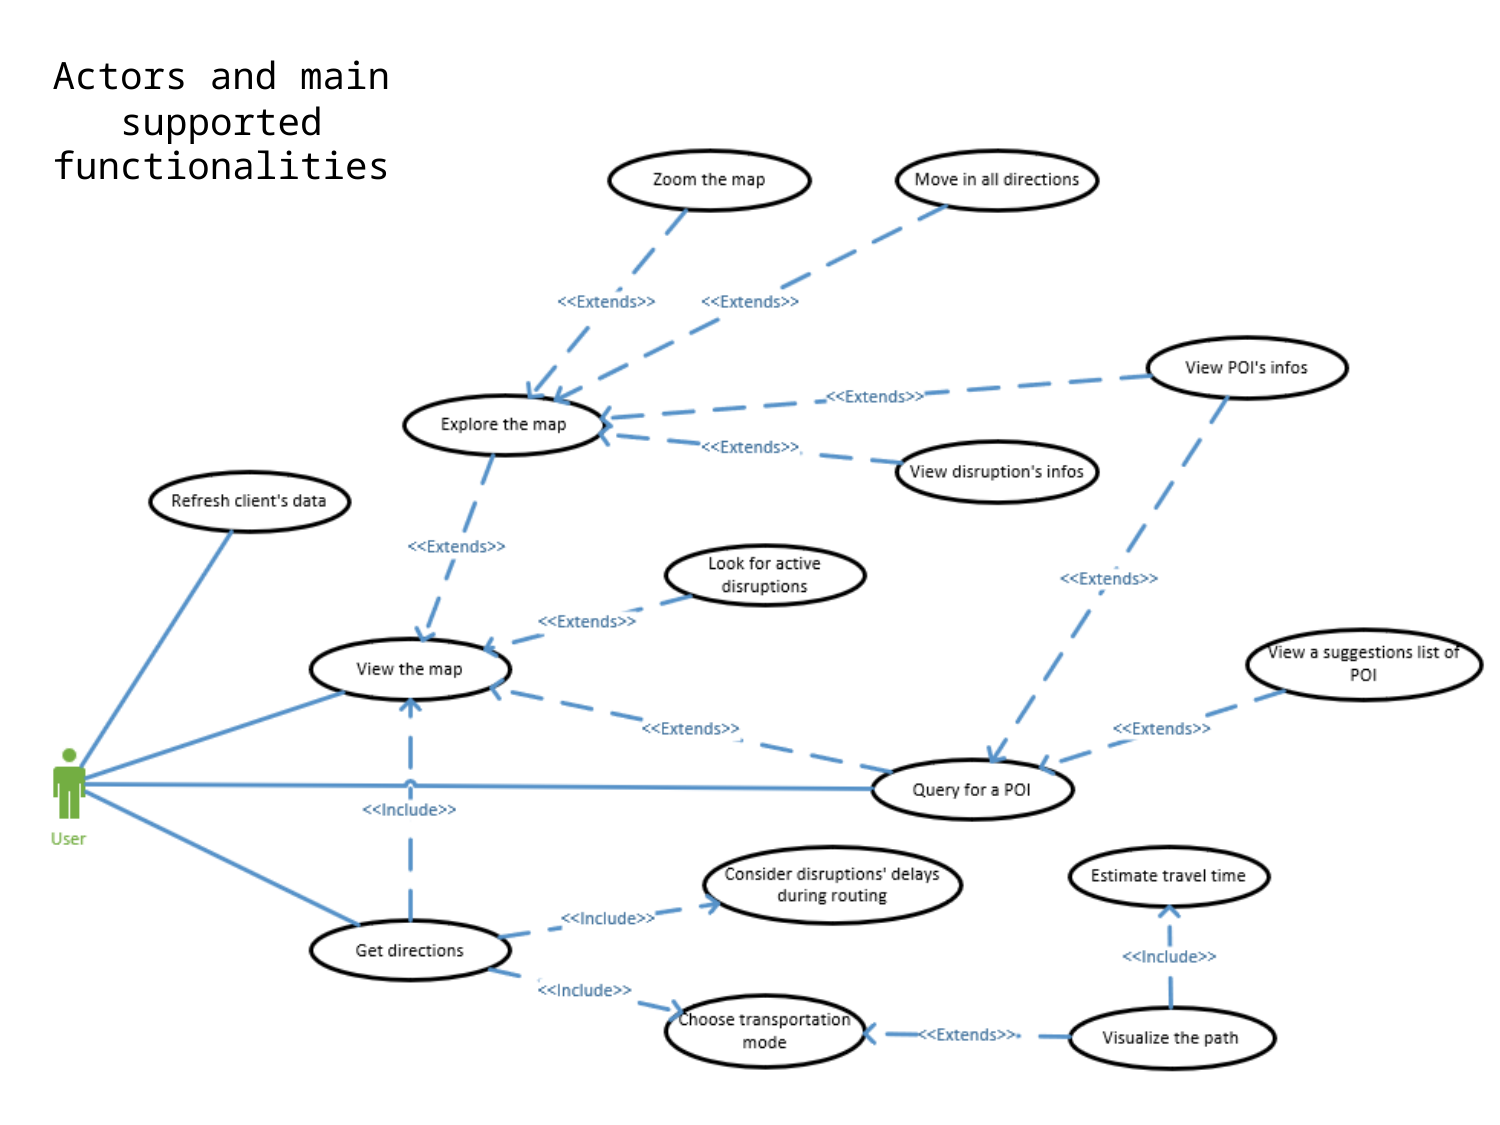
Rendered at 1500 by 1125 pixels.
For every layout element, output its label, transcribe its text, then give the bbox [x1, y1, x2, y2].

picture [0, 112, 1500, 1125]
title Actors and main supported functionalities [30, 14, 413, 225]
